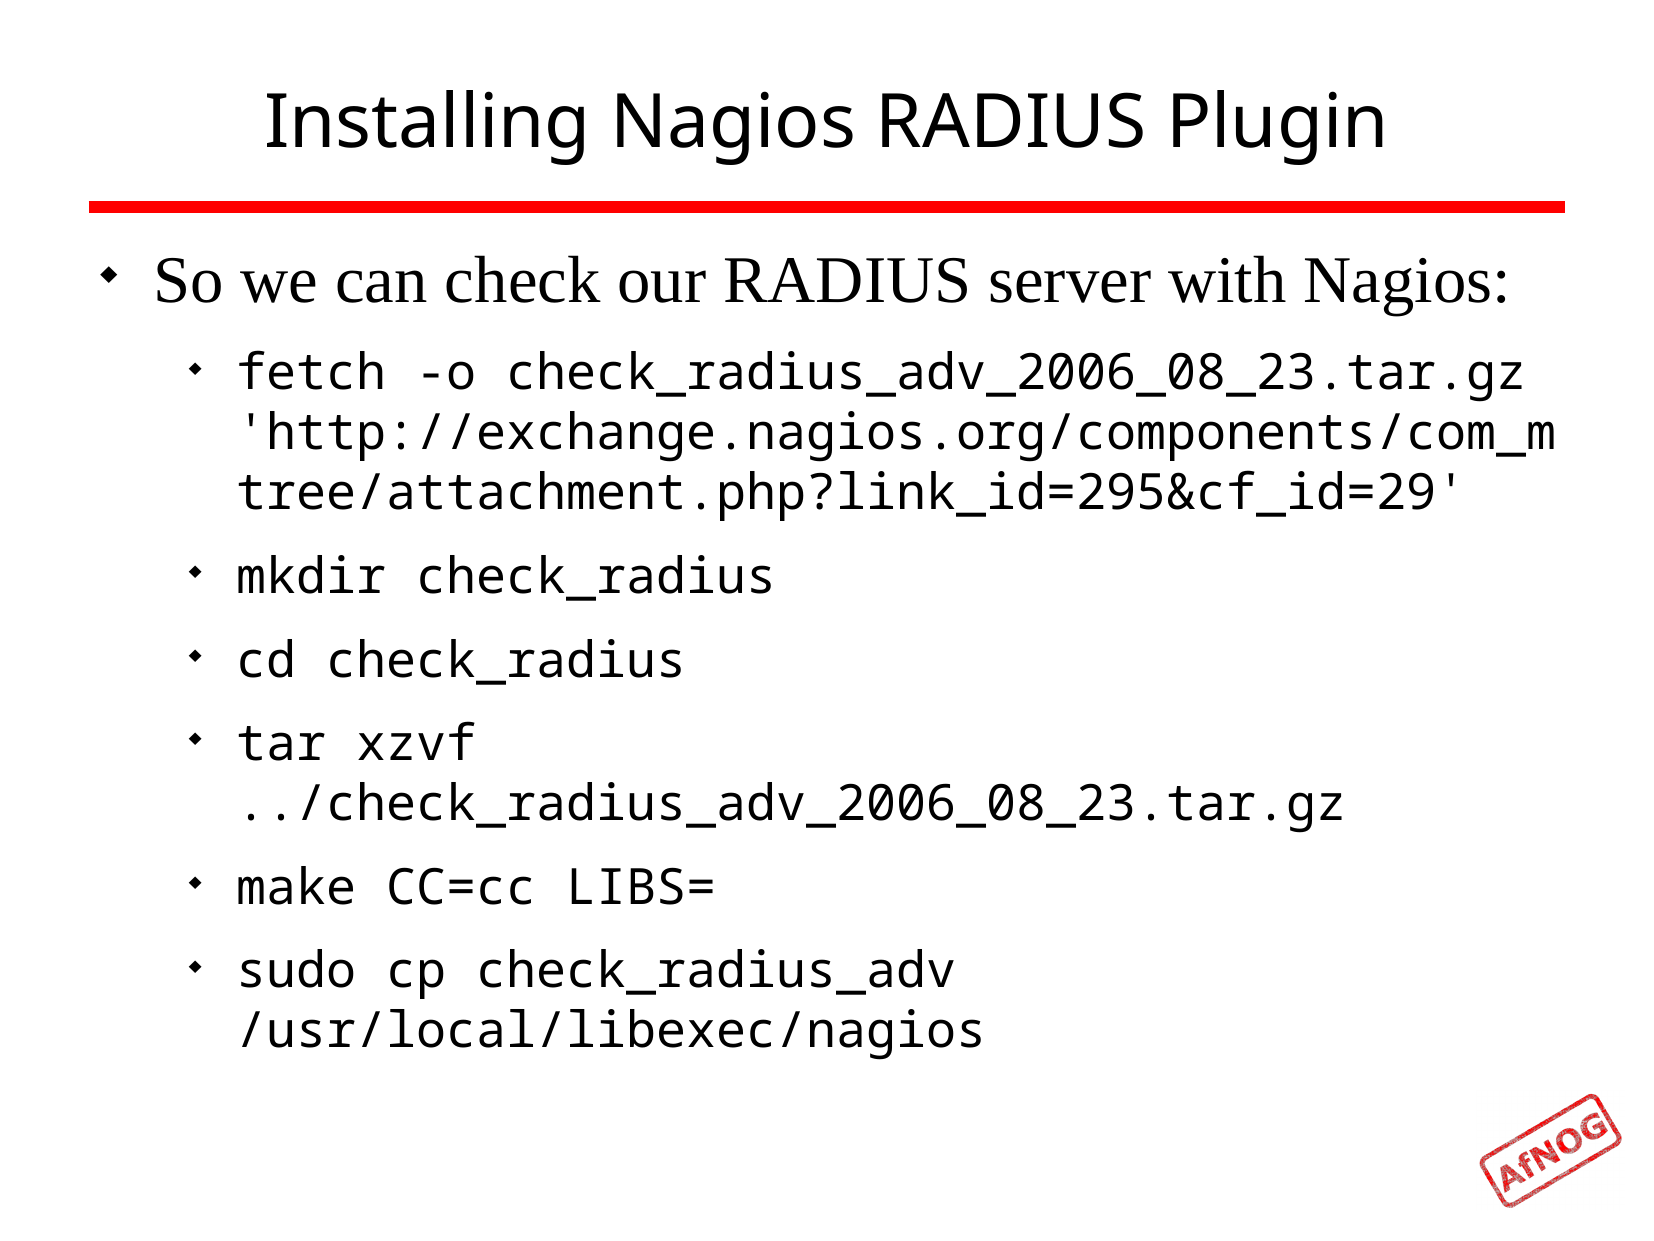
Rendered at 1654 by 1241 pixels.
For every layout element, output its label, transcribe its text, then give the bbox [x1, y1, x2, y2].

title Installing Nagios RADIUS Plugin [82, 29, 1571, 207]
list So we can check our RADIUS server with Nagios: fetch -o check_radius_adv_2006_08_23.tar.gz 'http://exchange.nagios.org/components/com_mtree/attachment.php?link_id=295&cf_id=29' mkdir check_radius cd check_radius tar xzvf ../check_radius_adv_2006_08_23.tar.gz make CC=cc LIBS= sudo cp check_radius_adv /usr/local/libexec/nagios [82, 236, 1571, 1152]
picture [1476, 1090, 1625, 1211]
